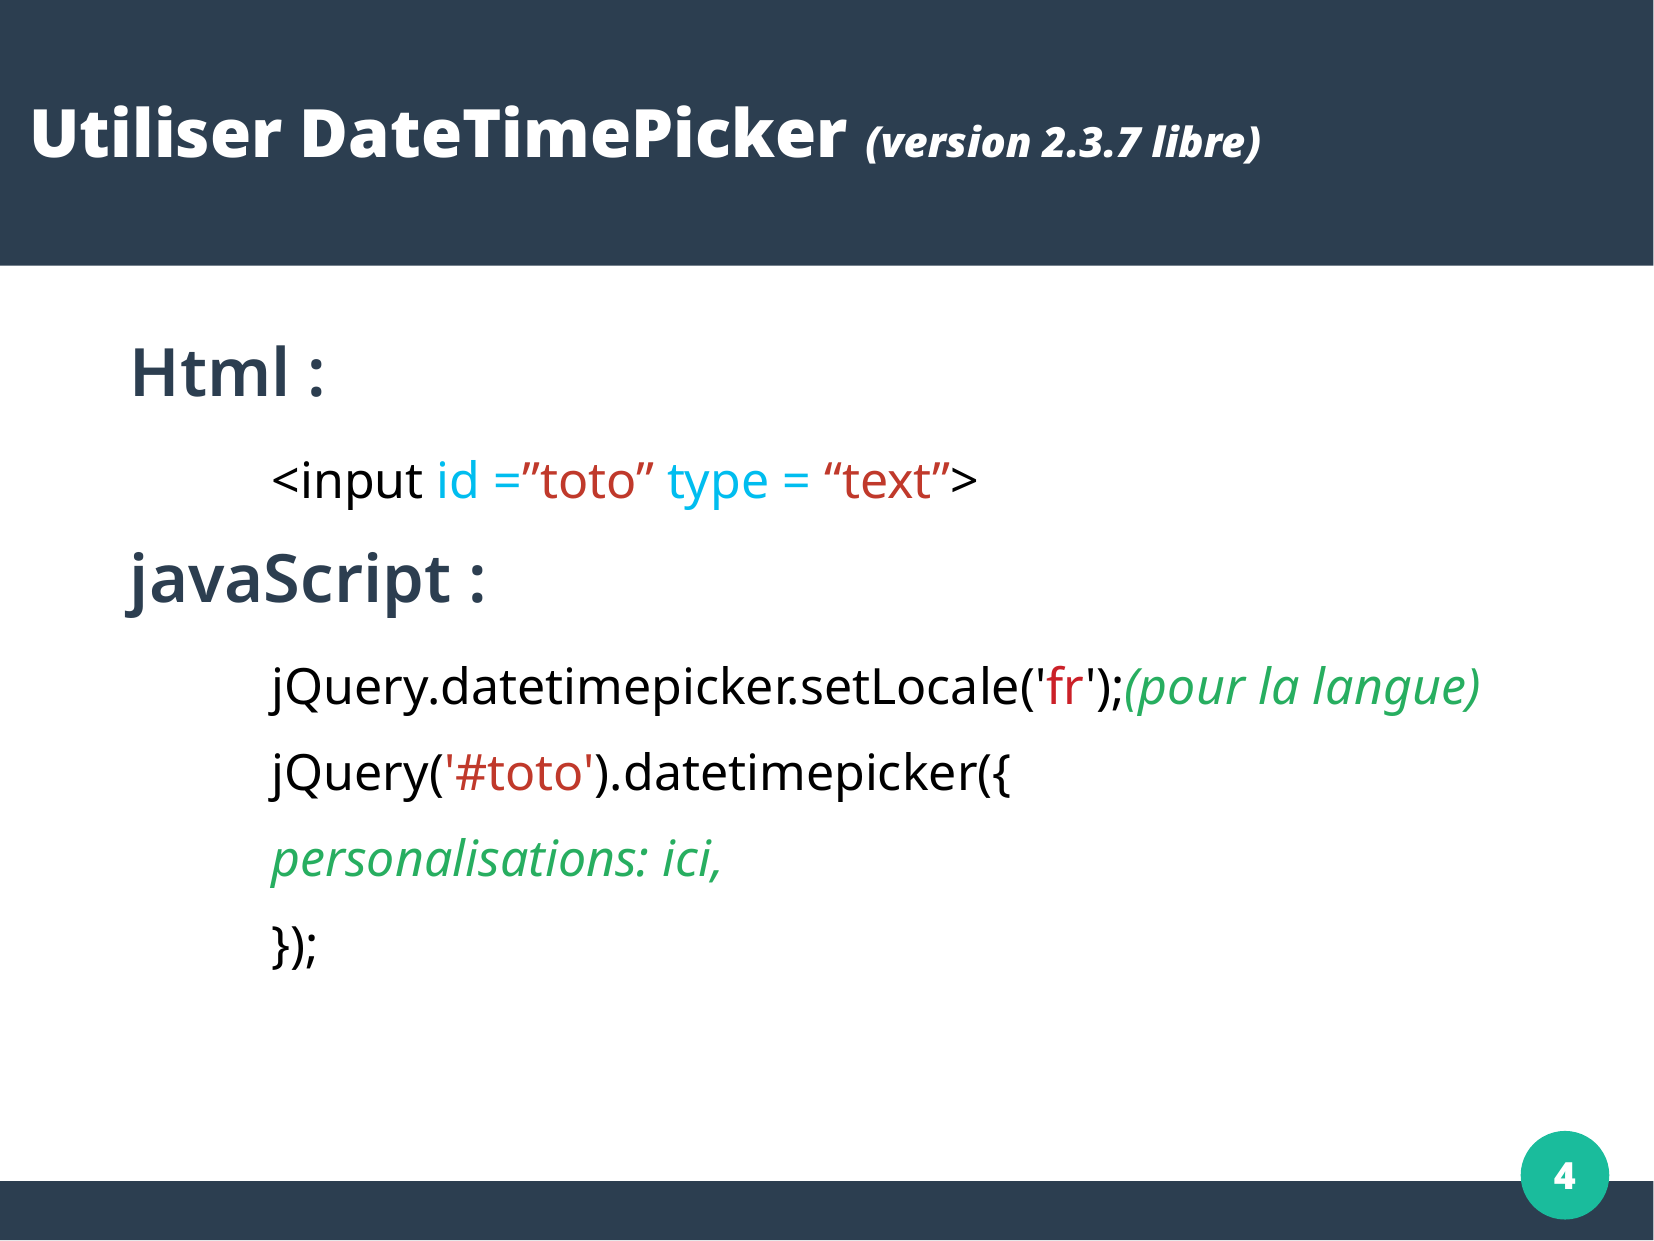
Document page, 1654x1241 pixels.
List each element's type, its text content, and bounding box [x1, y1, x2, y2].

list Html : <input id =”toto” type = “text”> javaScript : jQuery.datetimepicker.setLocale('fr');(pour la langue) jQuery('#toto').datetimepicker({ personalisations: ici, }); [59, 324, 1595, 1152]
title Utiliser DateTimePicker (version 2.3.7 libre) [29, 49, 1625, 207]
